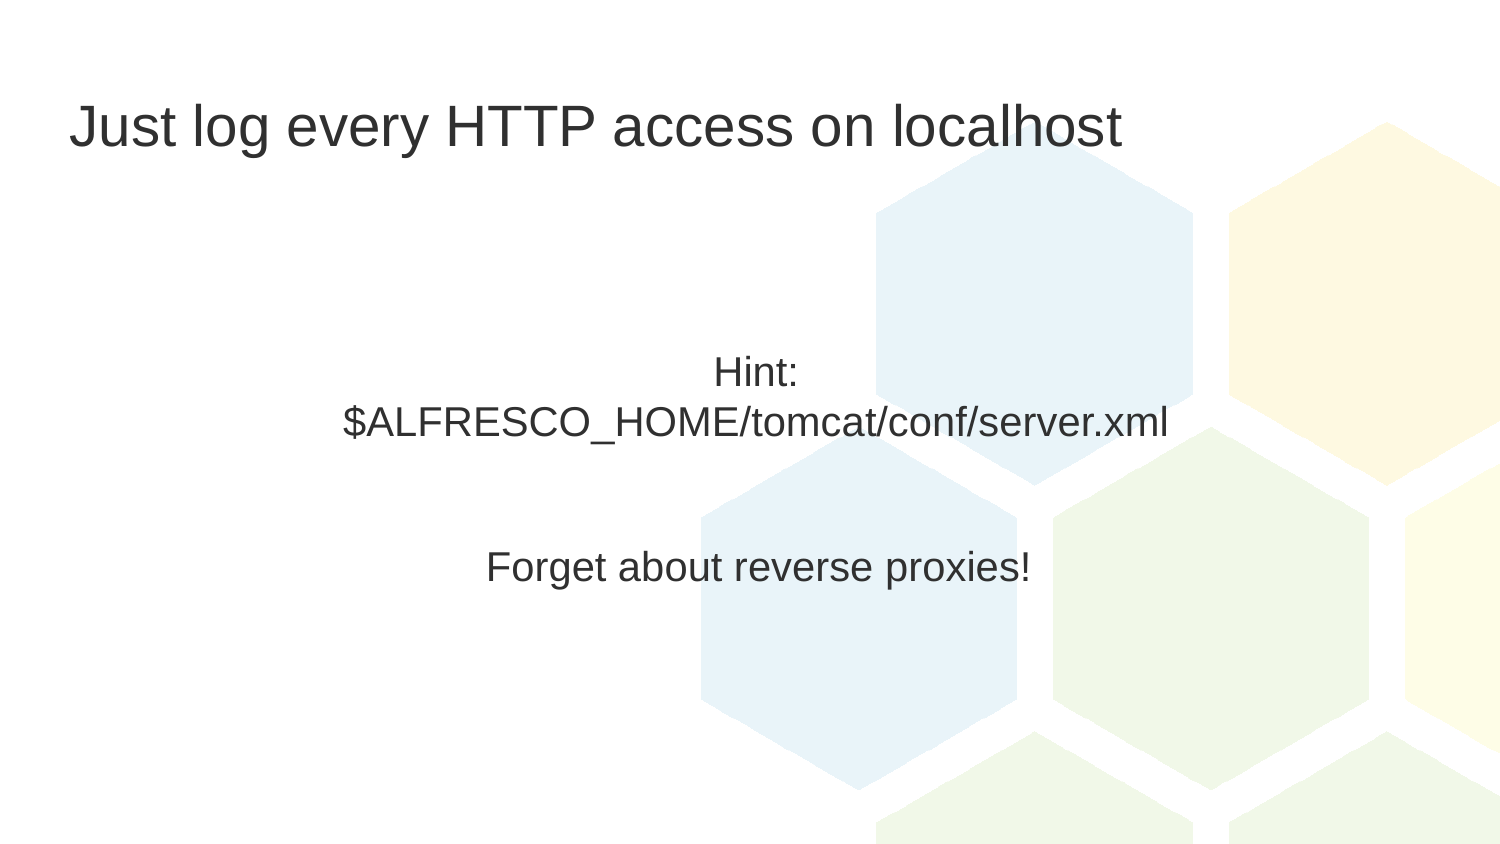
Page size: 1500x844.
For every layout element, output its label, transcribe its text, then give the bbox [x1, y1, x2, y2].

title Just log every HTTP access on localhost [54, 72, 1452, 167]
title Hint: $ALFRESCO_HOME/tomcat/conf/server.xml [57, 330, 1456, 424]
title Forget about reverse proxies! [60, 525, 1458, 619]
picture [0, 0, 1500, 844]
